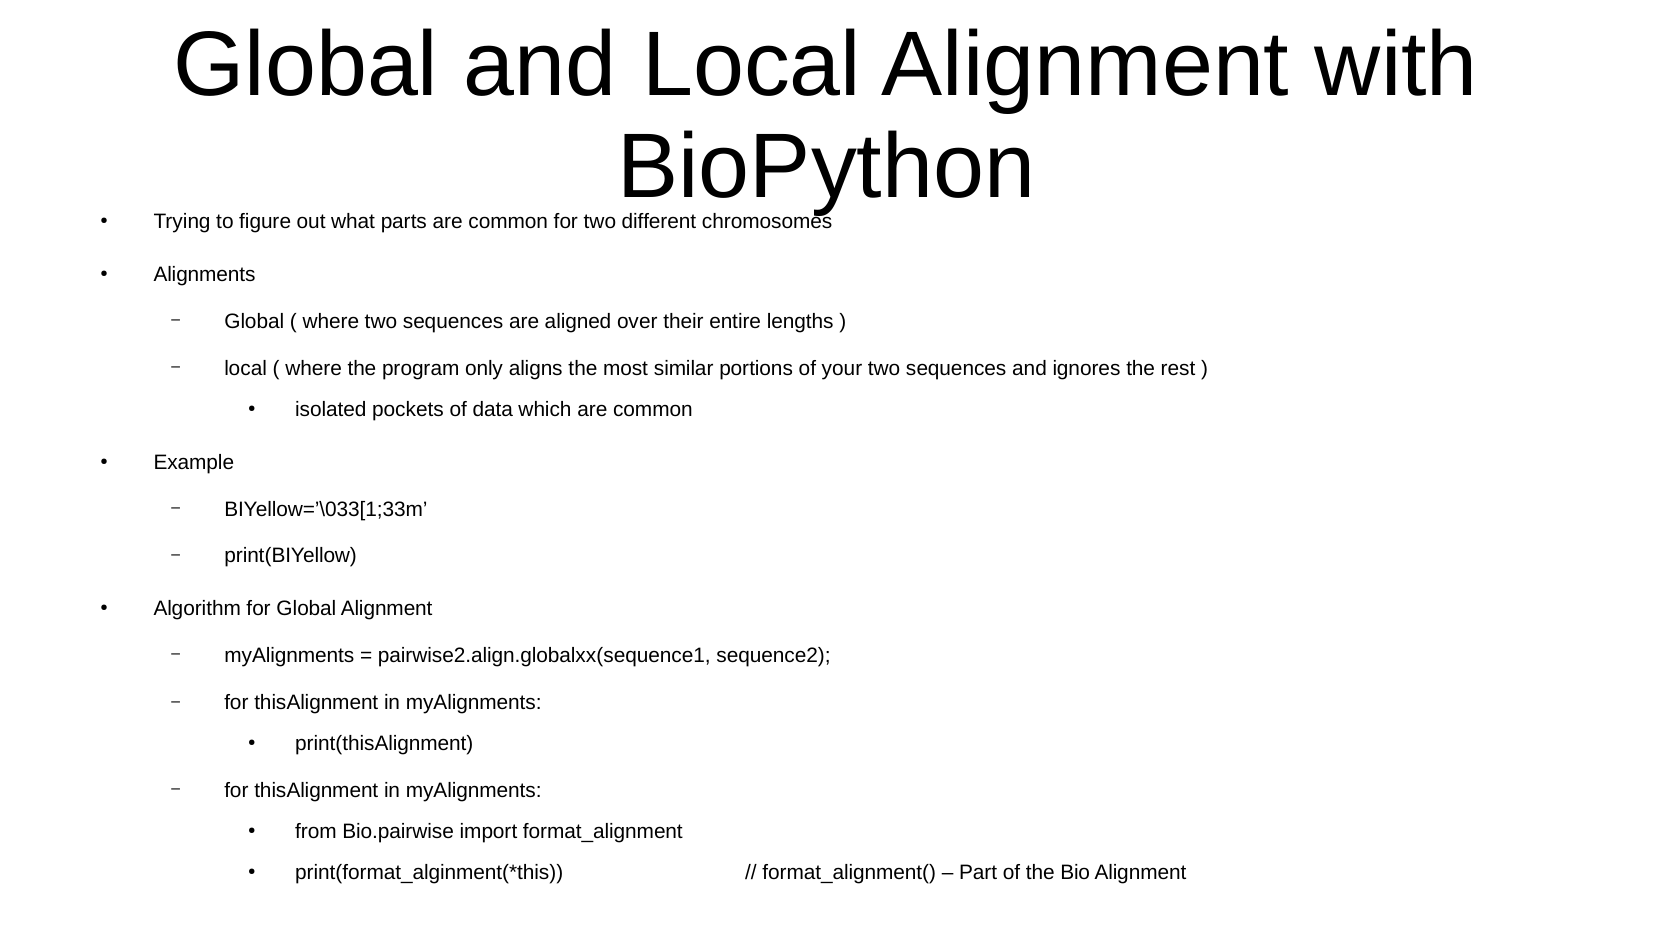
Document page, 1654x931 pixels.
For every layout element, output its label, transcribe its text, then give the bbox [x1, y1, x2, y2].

title Global and Local Alignment with BioPython [82, 12, 1571, 210]
list Trying to figure out what parts are common for two different chromosomes Alignments Global ( where two sequences are aligned over their entire lengths ) local ( where the program only aligns the most similar portions of your two sequences and ignores the rest ) isolated pockets of data which are common Example BIYellow=’\033[1;33m’ print(BIYellow) Algorithm for Global Alignment myAlignments = pairwise2.align.globalxx(sequence1, sequence2); for thisAlignment in myAlignments: print(thisAlignment) for thisAlignment in myAlignments: from Bio.pairwise import format_alignment print(format_alginment(*this)) // format_alignment() – Part of the Bio Alignment [82, 210, 1621, 908]
